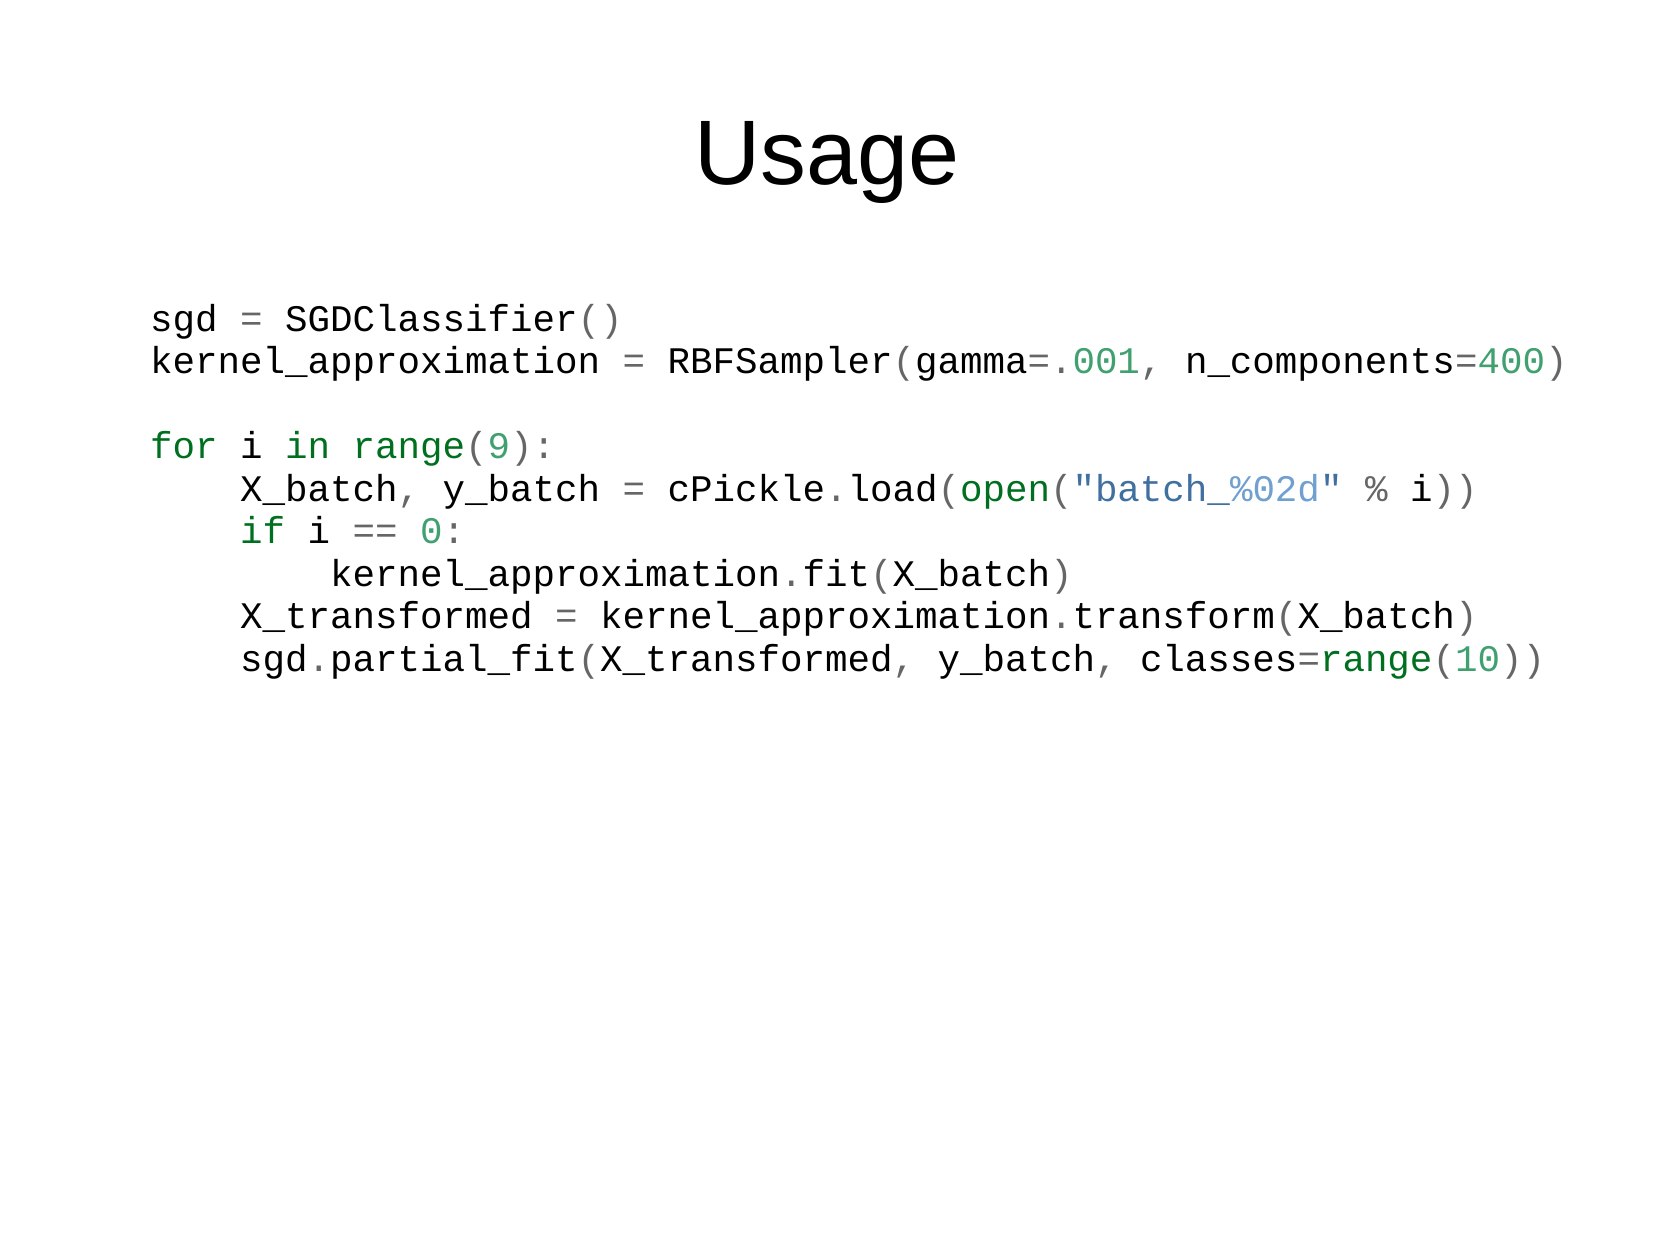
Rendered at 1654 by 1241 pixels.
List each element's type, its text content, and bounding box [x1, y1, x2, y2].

title Usage [82, 49, 1571, 257]
text_box sgd = SGDClassifier() kernel_approximation = RBFSampler(gamma=.001, n_components=400) for i in range(9): X_batch, y_batch = cPickle.load(open("batch_%02d" % i)) if i == 0: kernel_approximation.fit(X_batch) X_transformed = kernel_approximation.transform(X_batch) sgd.partial_fit(X_transformed, y_batch, classes=range(10)) [150, 300, 1651, 685]
